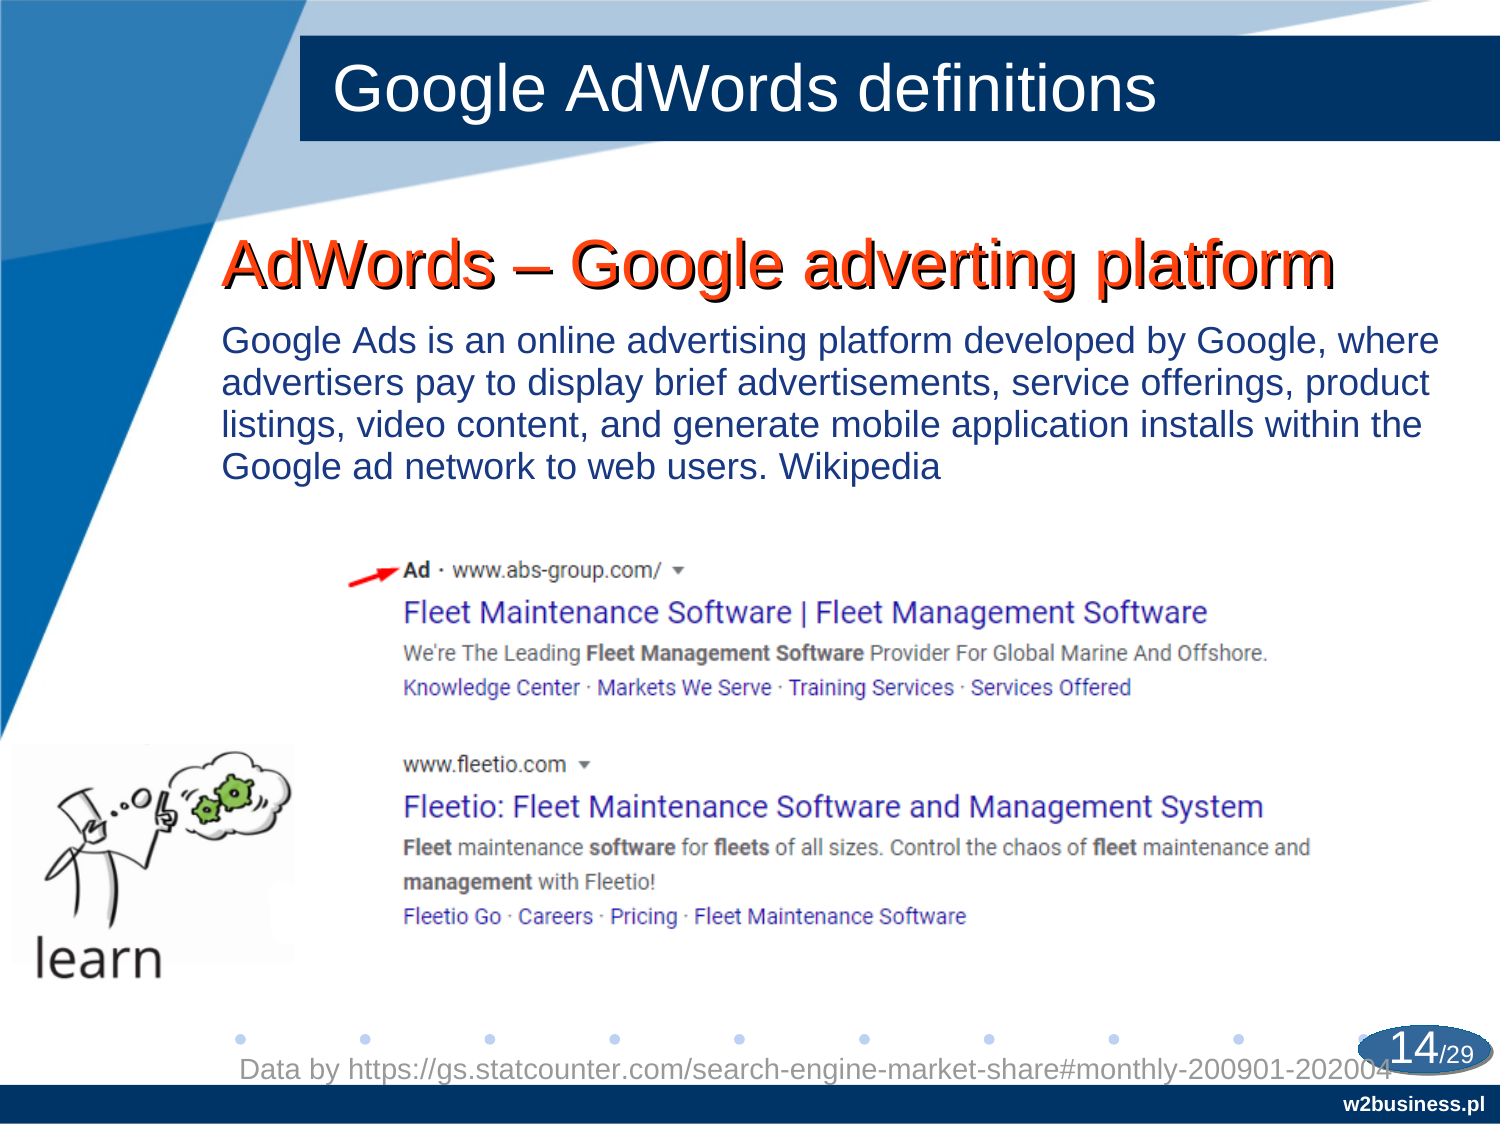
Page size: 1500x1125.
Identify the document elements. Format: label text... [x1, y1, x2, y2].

picture [0, 0, 1500, 987]
picture [311, 531, 1376, 962]
text_box Data by https://gs.statcounter.com/search-engine-market-share#monthly-200901-202004 [224, 1045, 1465, 1105]
list AdWords – Google adverting platform Google Ads is an online advertising platform developed by Google, where advertisers pay to display brief advertisements, service offerings, product listings, video content, and generate mobile application installs within the Google ad network to web users. Wikipedia [206, 218, 1489, 496]
title Google AdWords definitions [300, 35, 1500, 142]
